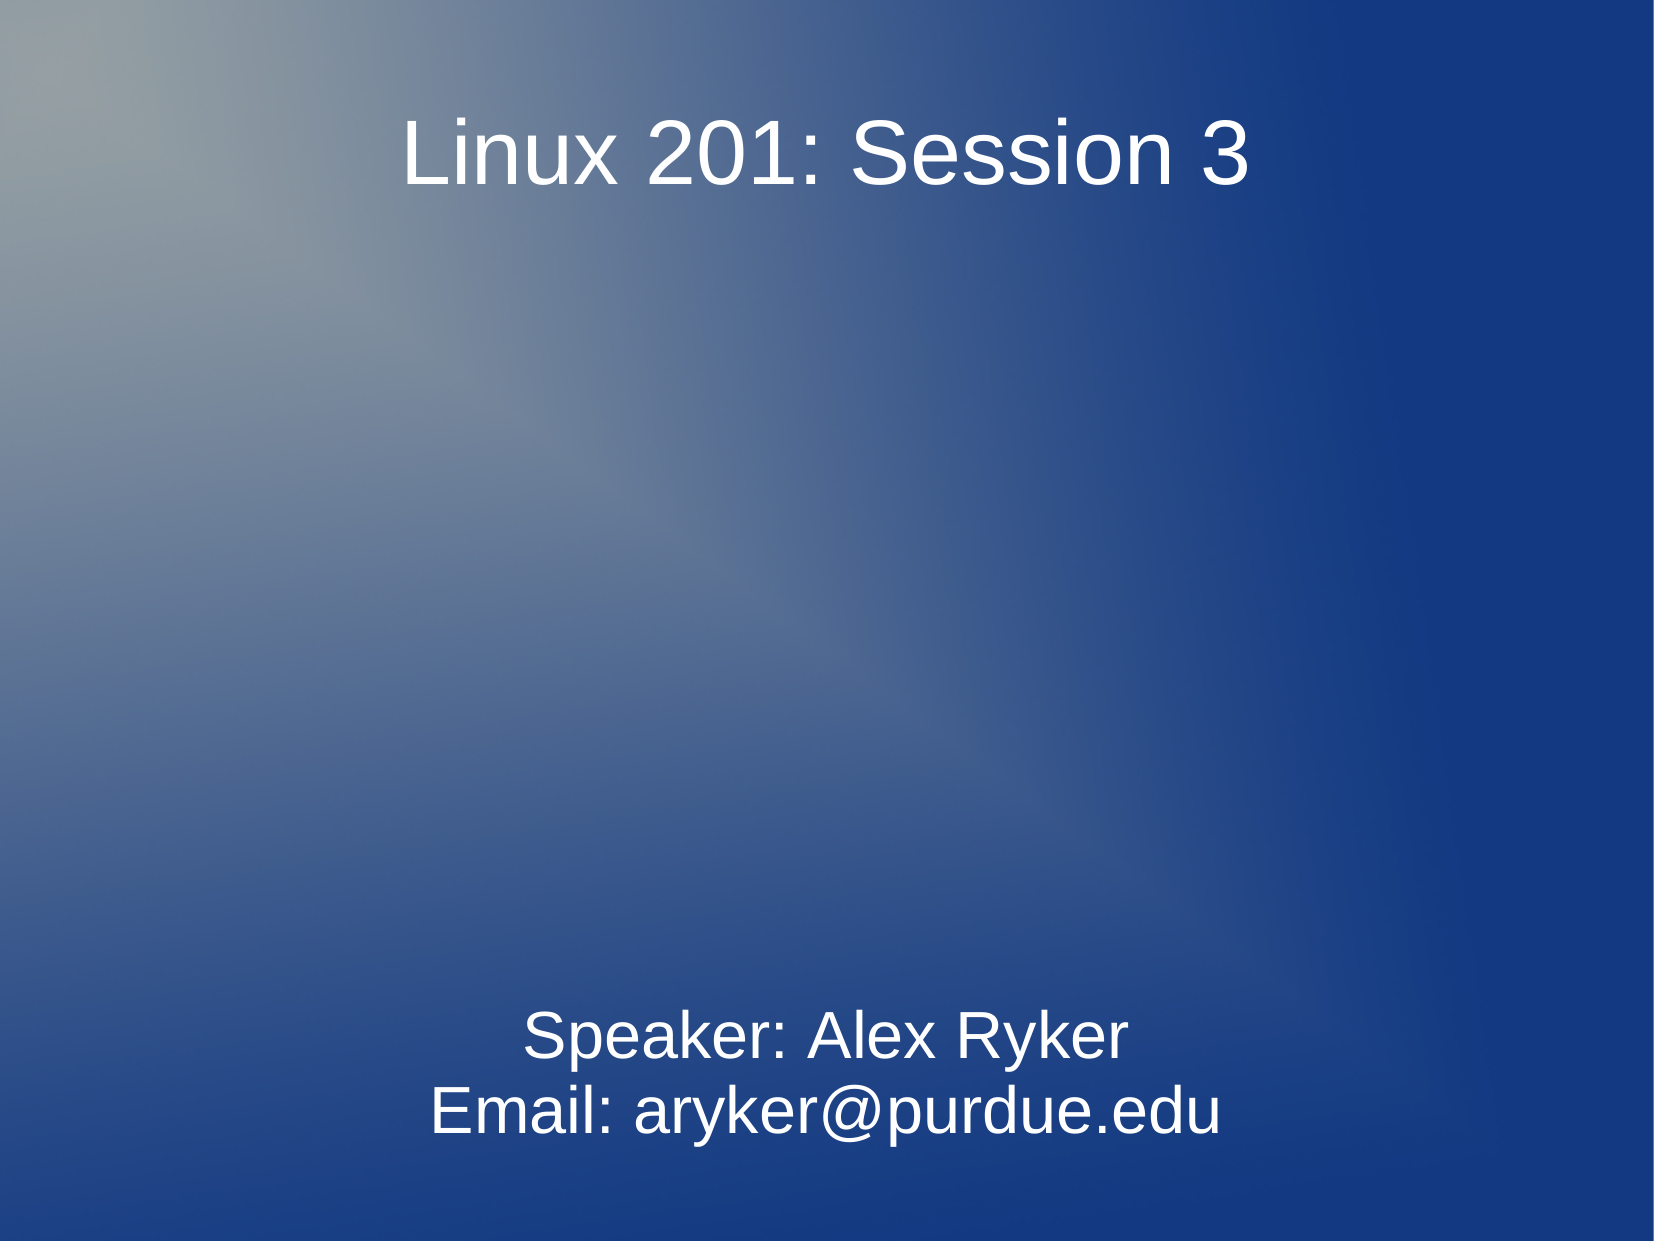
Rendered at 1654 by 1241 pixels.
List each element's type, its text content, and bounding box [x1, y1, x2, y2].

subtitle Speaker: Alex Ryker Email: aryker@purdue.edu [82, 250, 1571, 1149]
title Linux 201: Session 3 [82, 49, 1571, 250]
picture [0, 0, 1654, 1241]
